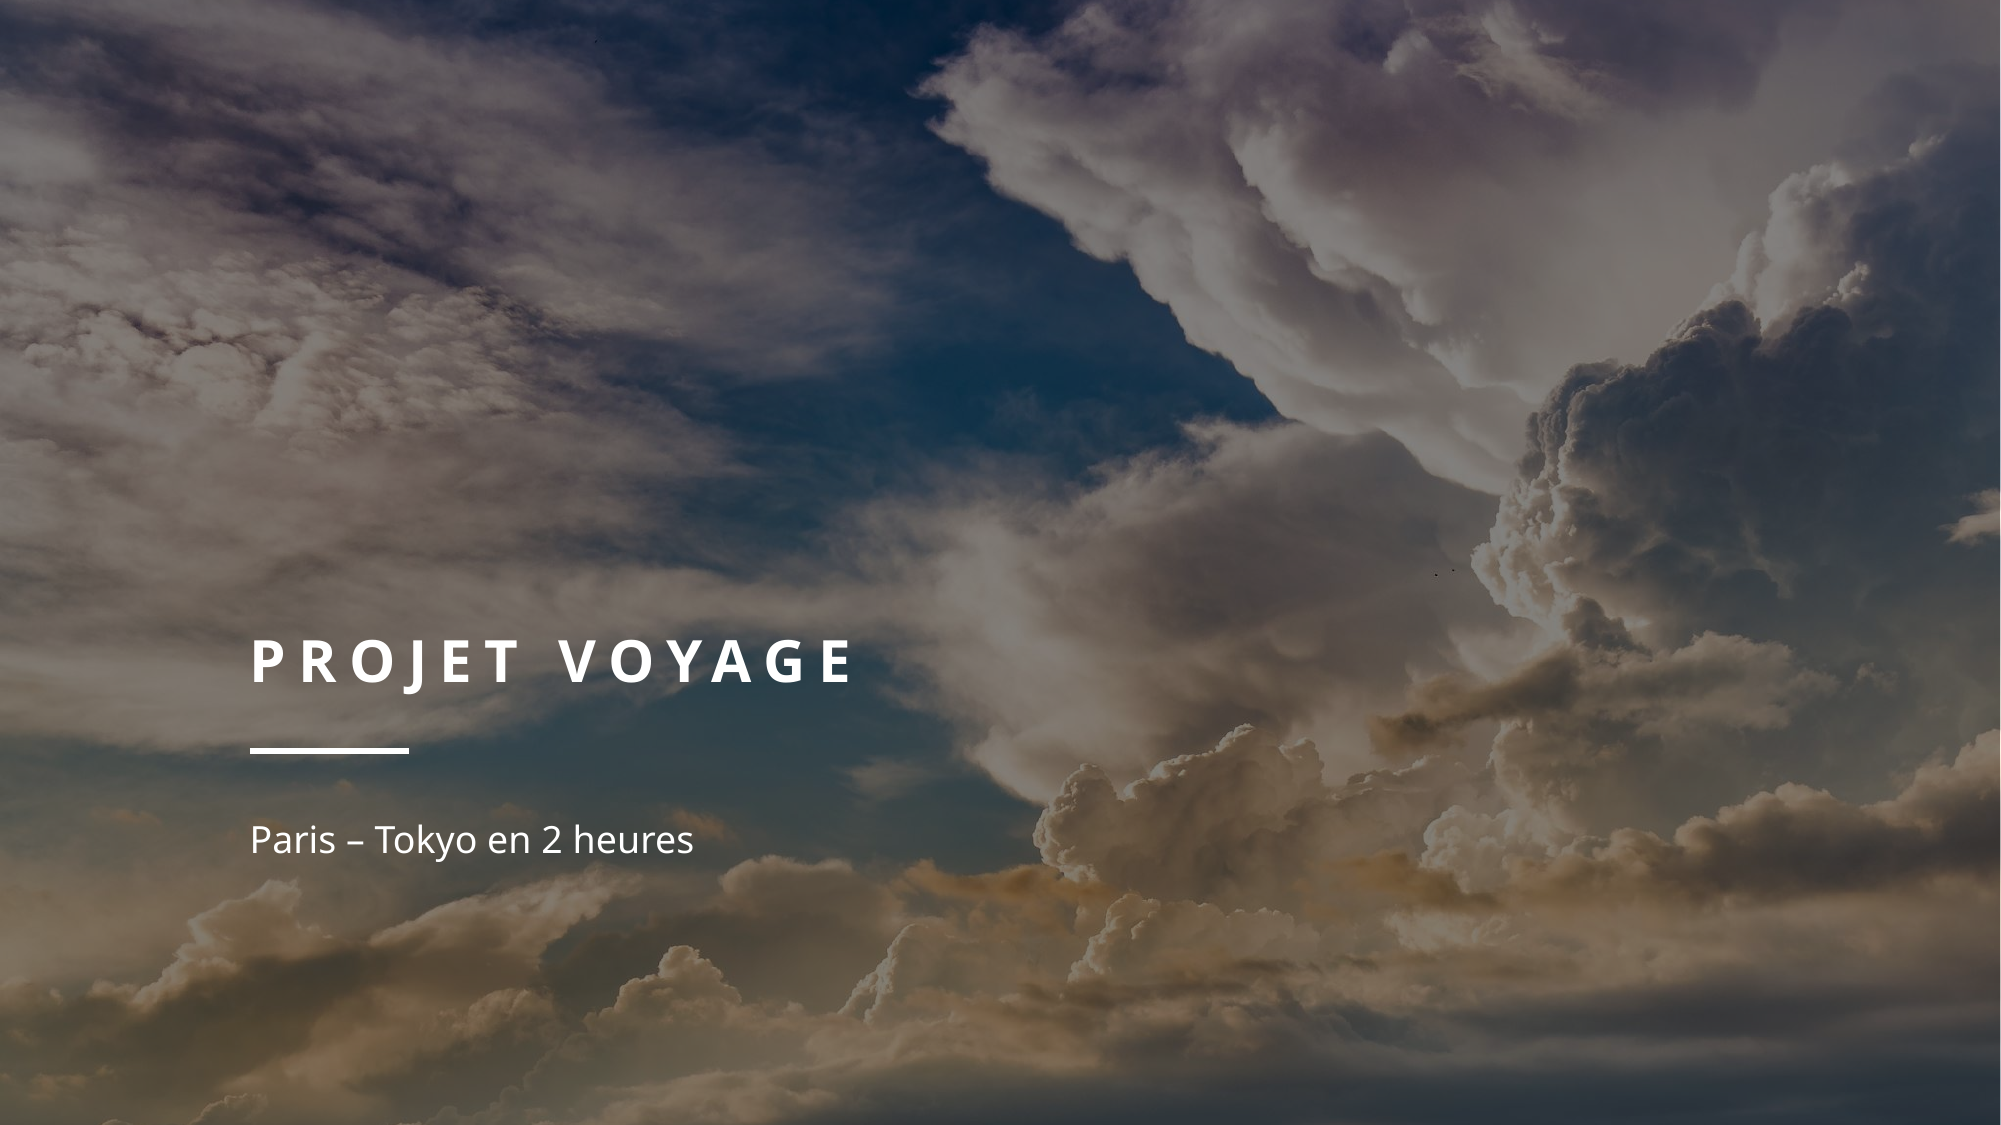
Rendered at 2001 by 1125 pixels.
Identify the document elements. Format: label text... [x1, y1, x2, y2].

picture [0, 0, 2000, 1125]
title Projet voyage [234, 166, 1375, 702]
subtitle Paris – Tokyo en 2 heures [234, 795, 1501, 974]
